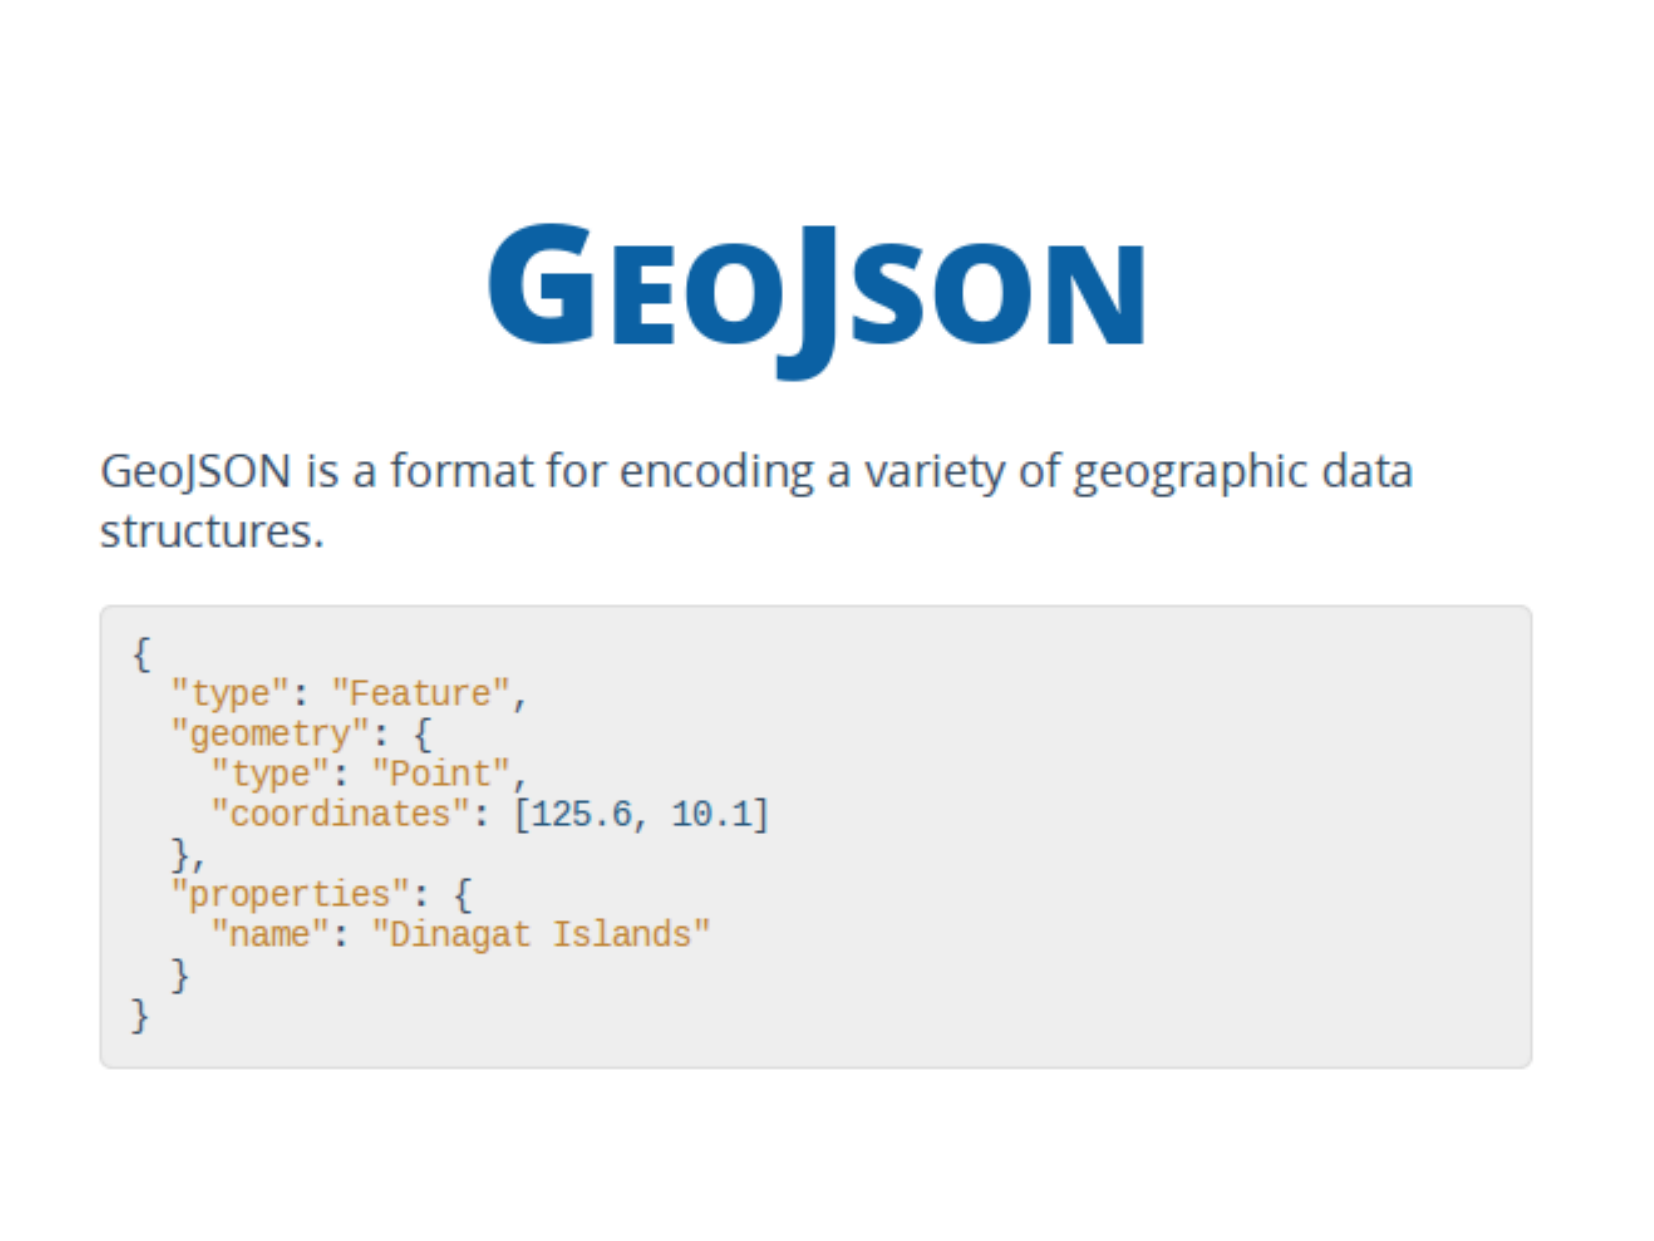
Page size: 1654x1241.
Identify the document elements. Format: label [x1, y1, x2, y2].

picture [60, 194, 1546, 1111]
